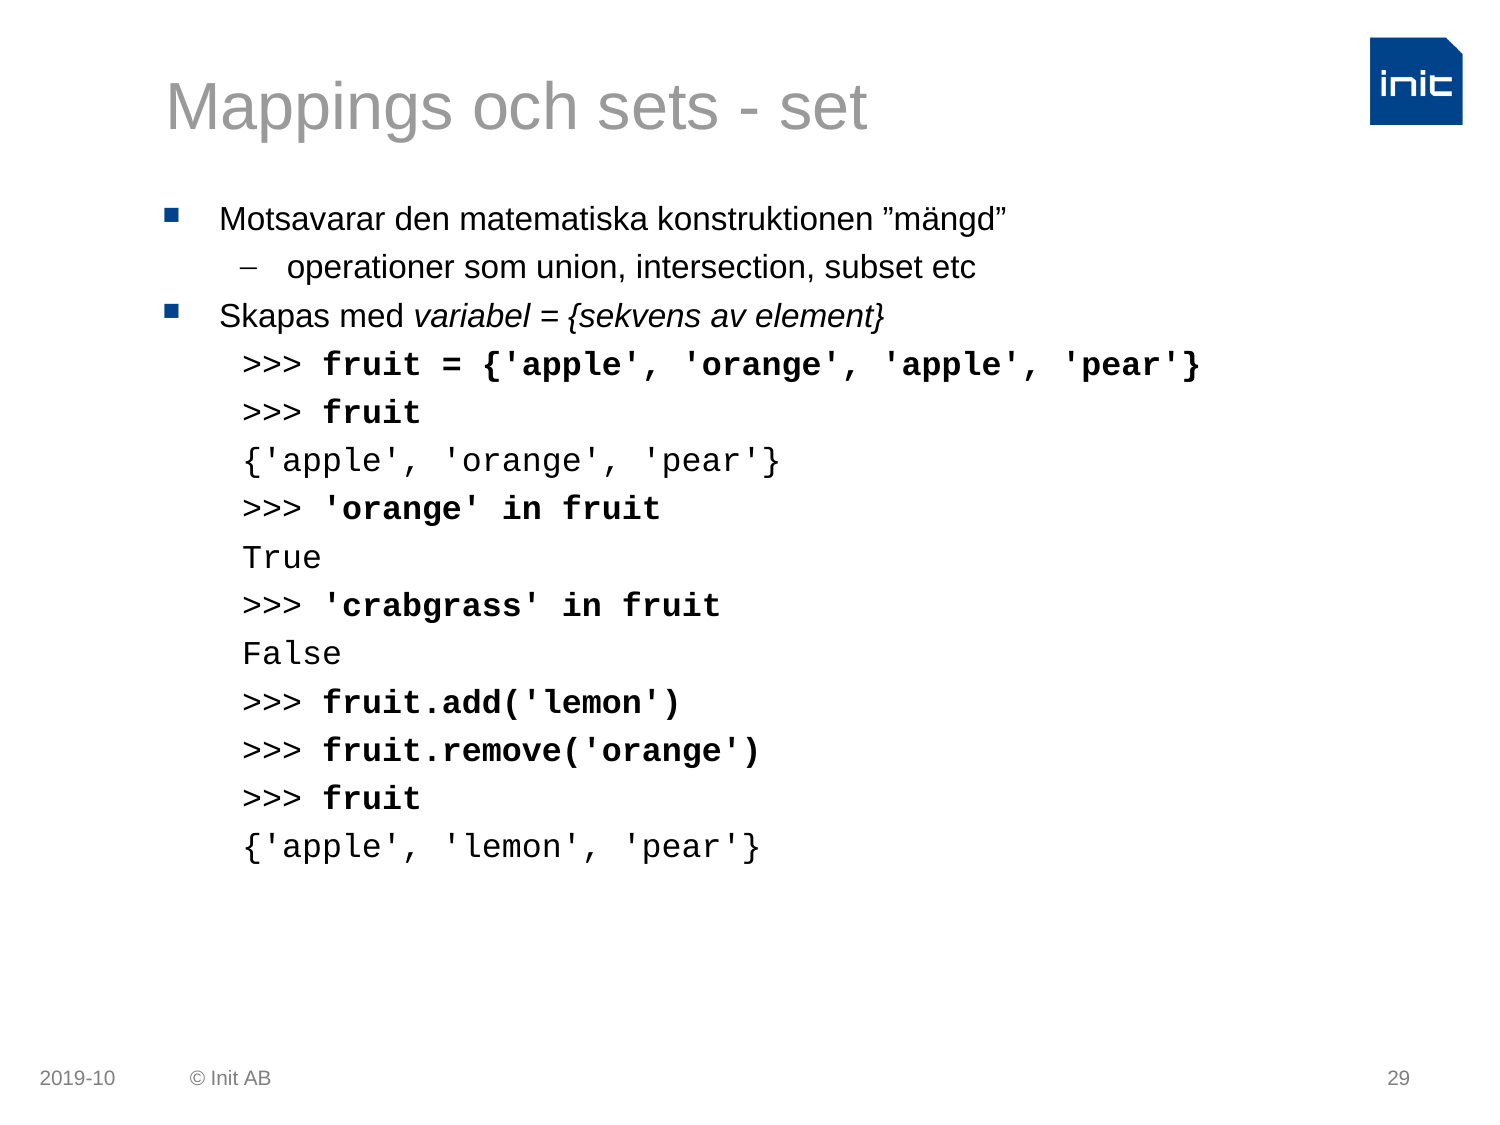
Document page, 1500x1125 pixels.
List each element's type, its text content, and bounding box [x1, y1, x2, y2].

picture [1370, 37, 1463, 125]
text_box <nummer> [1350, 1037, 1426, 1098]
text_box 2019-10 [24, 1037, 151, 1098]
text_box Mappings och sets - set [150, 0, 1351, 151]
text_box © Init AB [174, 1037, 1326, 1098]
text_box Motsavarar den matematiska konstruktionen ”mängd” operationer som union, intersection, subset etc Skapas med variabel = {sekvens av element} >>> fruit = {'apple', 'orange', 'apple', 'pear'} >>> fruit {'apple', 'orange', 'pear'} >>> 'orange' in fruit True >>> 'crabgrass' in fruit False >>> fruit.add('lemon') >>> fruit.remove('orange') >>> fruit {'apple', 'lemon', 'pear'} [150, 189, 1351, 963]
